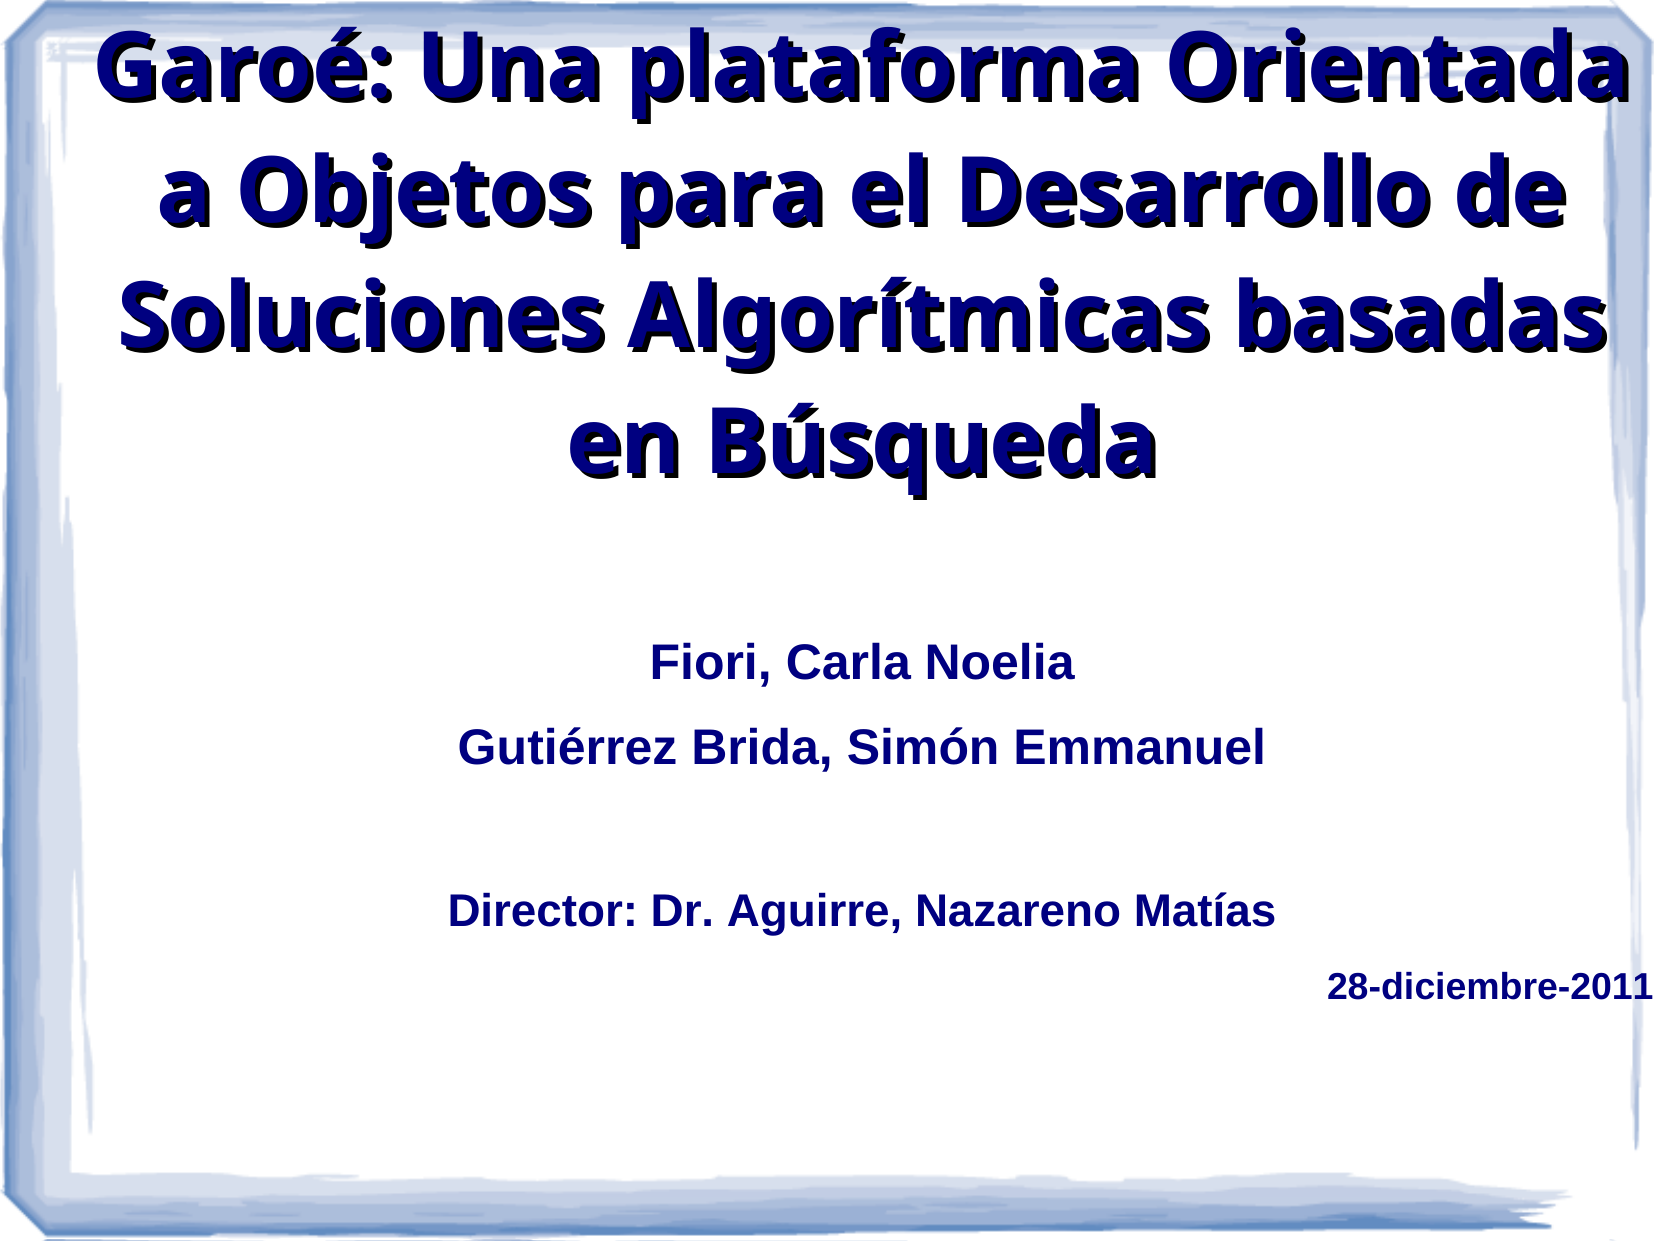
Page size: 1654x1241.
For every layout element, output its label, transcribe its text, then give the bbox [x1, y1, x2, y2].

picture [0, 1153, 1654, 1241]
list Garoé: Una plataforma Orientada a Objetos para el Desarrollo de Soluciones Algorítmicas basadas en Búsqueda Fiori, Carla Noelia Gutiérrez Brida, Simón Emmanuel Director: Dr. Aguirre, Nazareno Matías 28-diciembre-2011 [0, 0, 1654, 1153]
